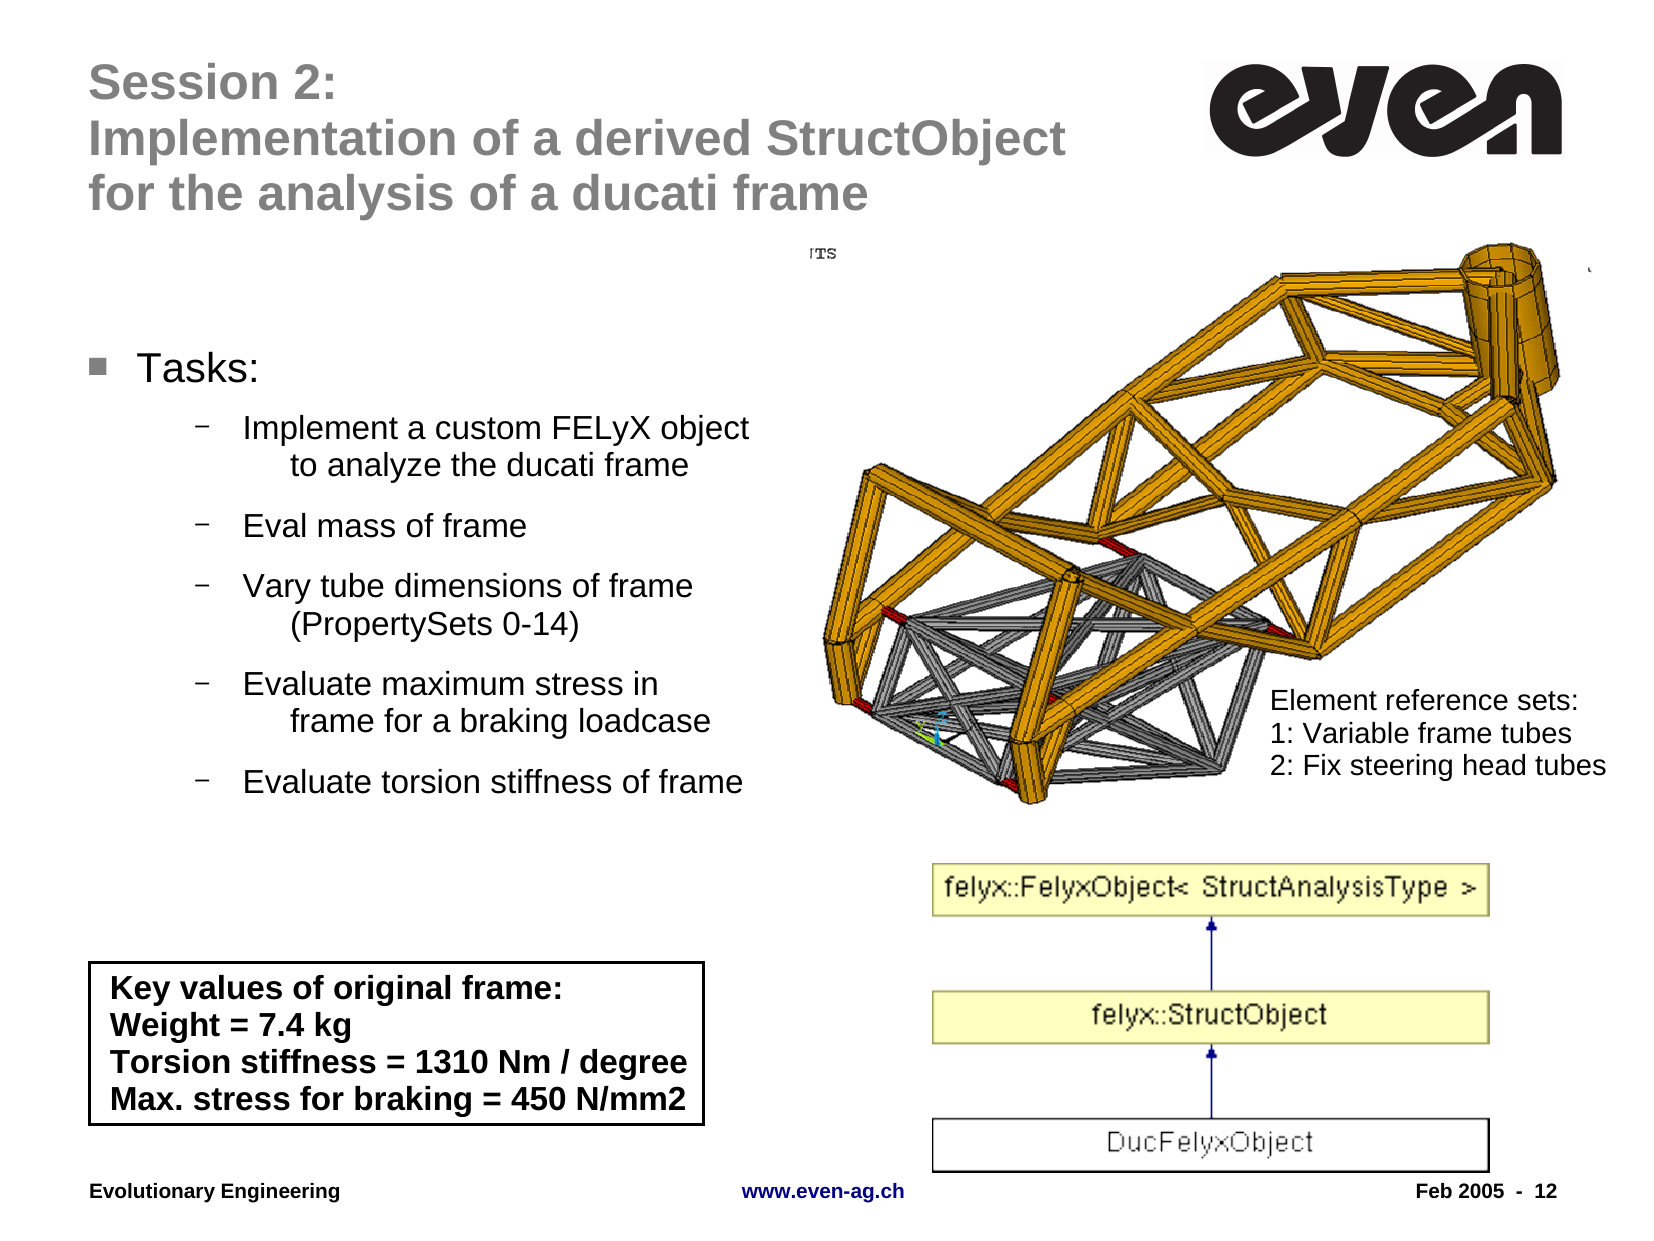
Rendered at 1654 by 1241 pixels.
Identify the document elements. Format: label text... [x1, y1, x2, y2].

picture [932, 863, 1490, 1173]
text_box Key values of original frame: Weight = 7.4 kg Torsion stiffness = 1310 Nm / degree Max. stress for braking = 450 N/mm2 [89, 962, 704, 1125]
picture [810, 230, 1592, 817]
